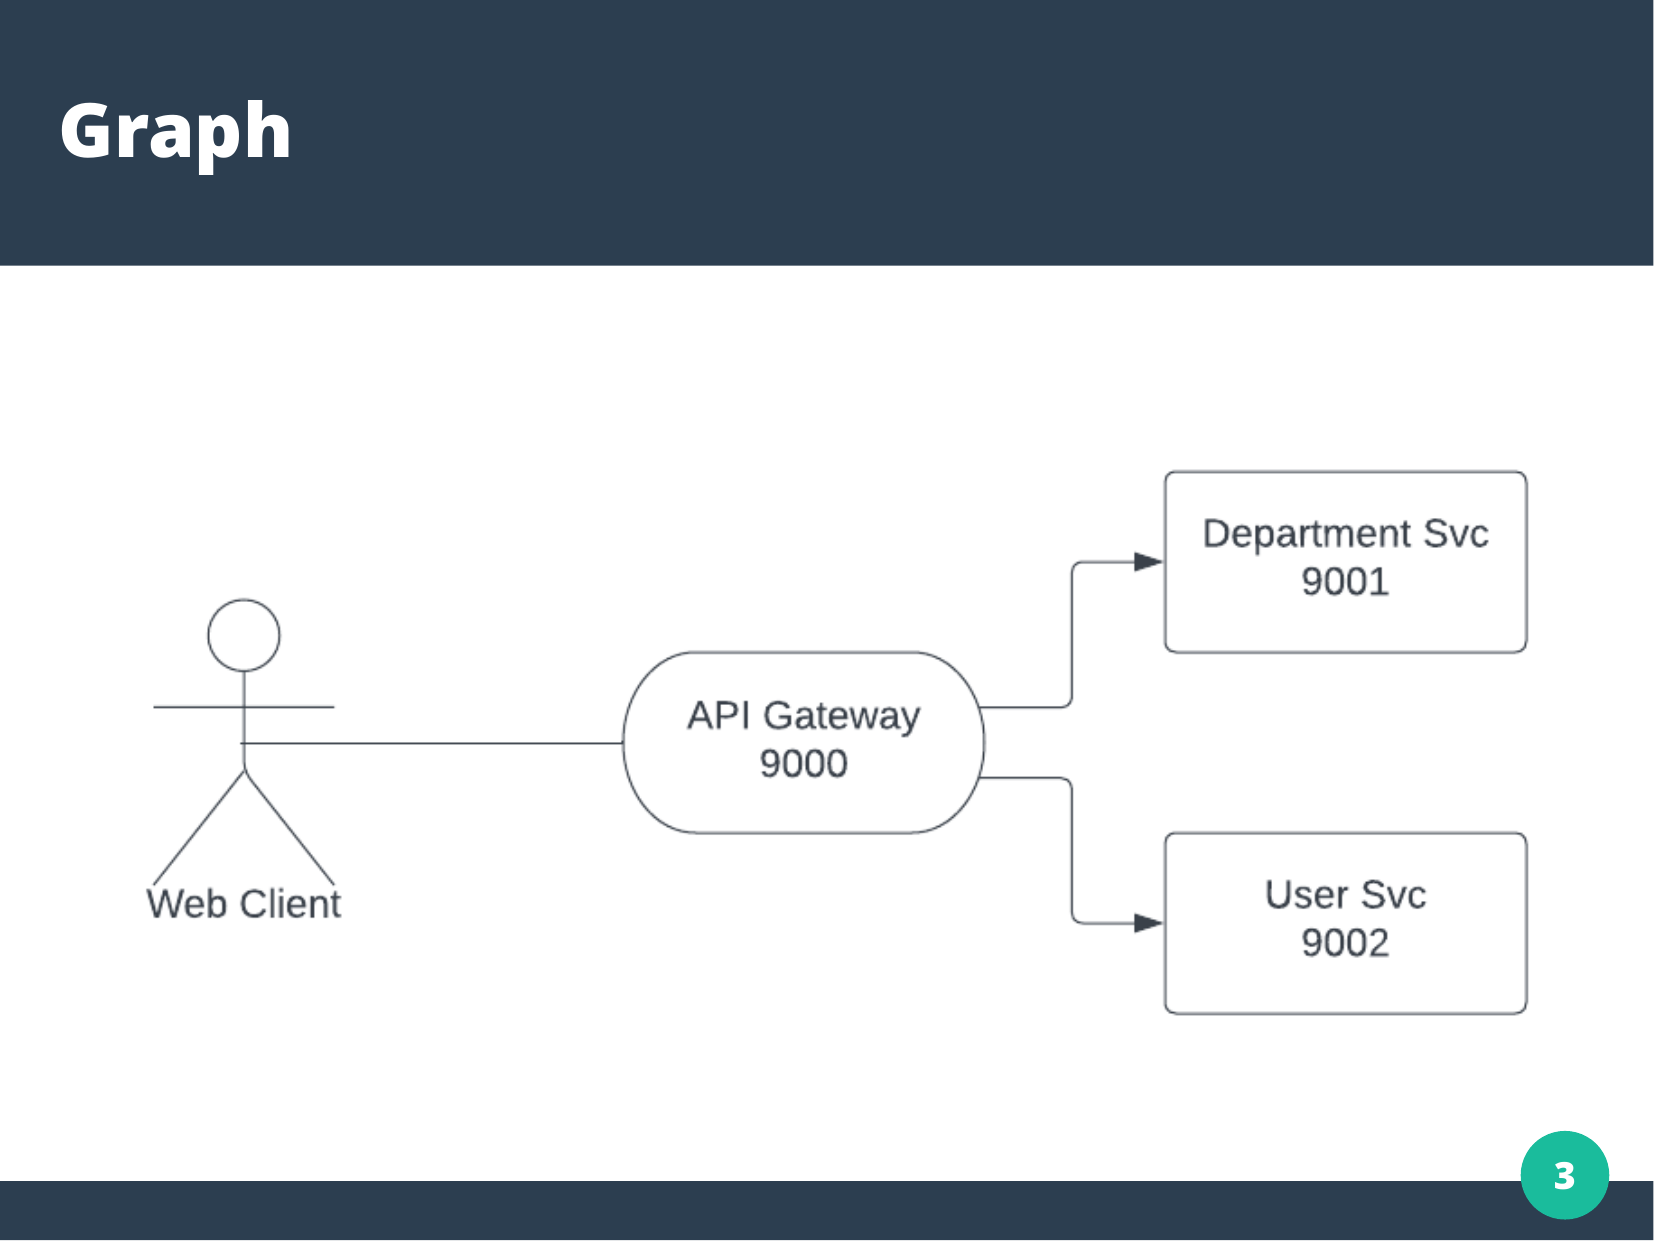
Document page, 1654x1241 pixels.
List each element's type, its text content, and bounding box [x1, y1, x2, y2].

list [59, 324, 1595, 1152]
title Graph [59, 49, 1595, 207]
picture [116, 434, 1561, 1051]
